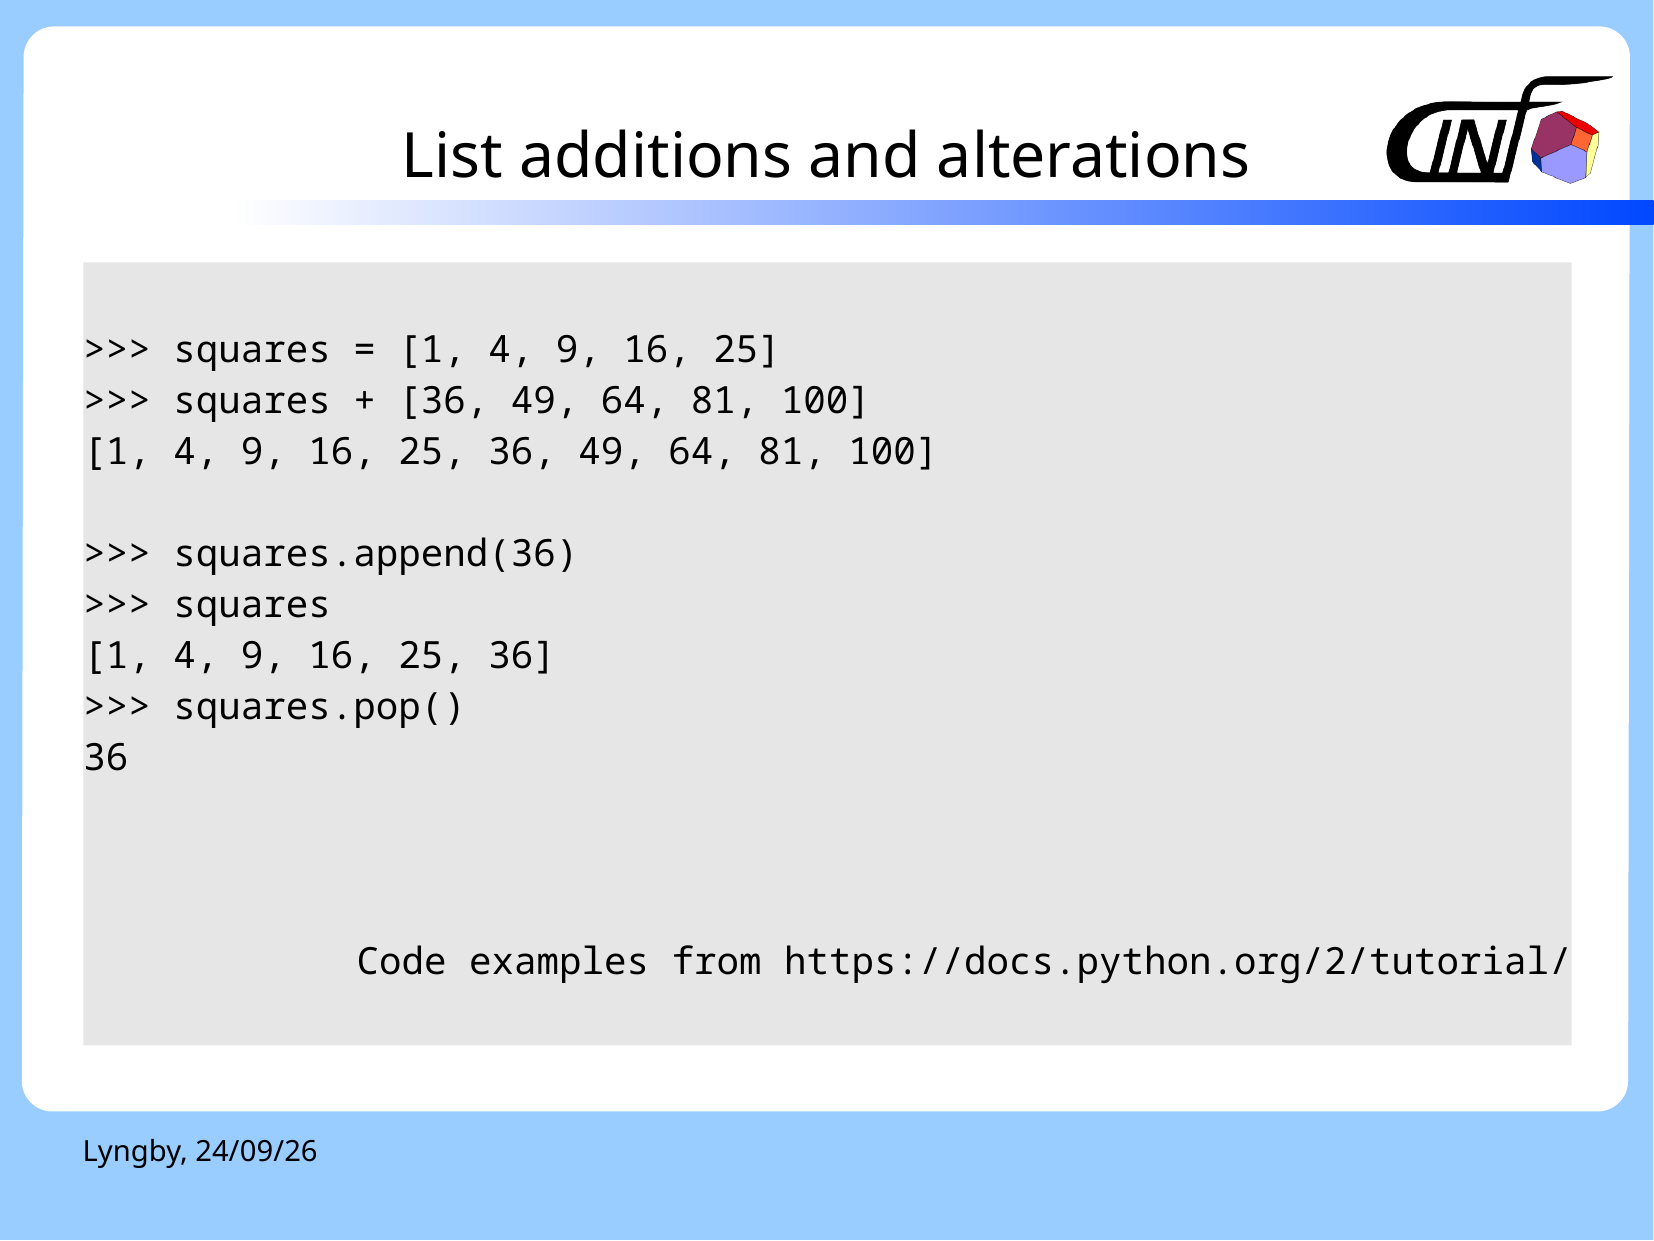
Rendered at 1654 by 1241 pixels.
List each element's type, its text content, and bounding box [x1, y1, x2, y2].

title List additions and alterations [82, 49, 1571, 257]
text_box >>> squares = [1, 4, 9, 16, 25] >>> squares + [36, 49, 64, 81, 100] [1, 4, 9, 16, 25, 36, 49, 64, 81, 100] >>> squares.append(36) >>> squares [1, 4, 9, 16, 25, 36] >>> squares.pop() 36 Code examples from https://docs.python.org/2/tutorial/ [83, 262, 1572, 1046]
picture [1571, 76, 1613, 184]
